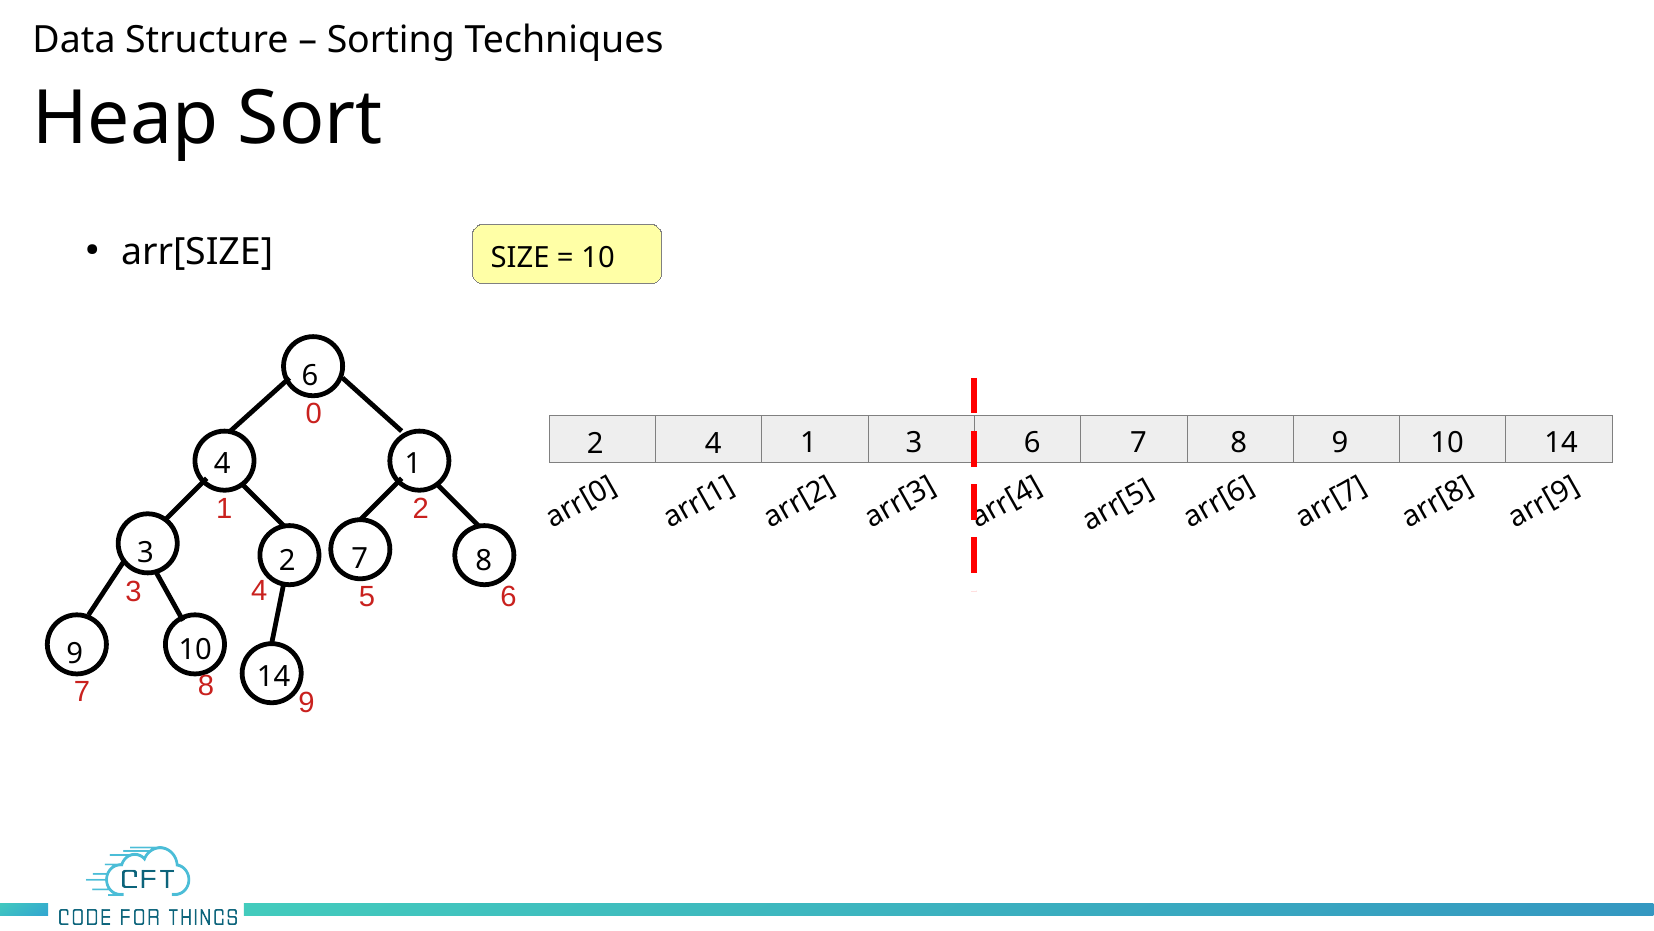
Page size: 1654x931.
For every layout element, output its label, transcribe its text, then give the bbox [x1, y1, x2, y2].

text_box arr[9] [1482, 442, 1625, 554]
text_box [454, 538, 460, 572]
text_box 6 [286, 346, 349, 396]
text_box [194, 445, 199, 476]
text_box [118, 528, 122, 558]
text_box [272, 525, 307, 531]
text_box 14 [242, 647, 309, 697]
text_box arr[0] [520, 459, 661, 554]
text_box 2 [264, 531, 313, 581]
text_box 14 [1529, 413, 1597, 463]
text_box 6 [485, 572, 532, 621]
picture [59, 846, 237, 925]
text_box arr[SIZE] [70, 217, 315, 284]
text_box [472, 224, 662, 284]
text_box [1058, 415, 1115, 463]
text_box [100, 626, 107, 663]
text_box [853, 415, 890, 463]
text_box [254, 697, 283, 703]
text_box 4 [690, 415, 757, 465]
text_box SIZE = 10 [475, 228, 656, 278]
text_box [259, 540, 264, 566]
text_box [757, 415, 785, 463]
text_box [549, 415, 572, 463]
text_box arr[6] [1164, 438, 1300, 554]
text_box 4 [236, 566, 283, 615]
text_box [644, 415, 690, 463]
text_box 10 [163, 620, 231, 670]
text_box [385, 533, 390, 566]
text_box 4 [199, 435, 266, 485]
text_box [313, 537, 320, 574]
text_box 3 [890, 413, 958, 463]
text_box [470, 581, 485, 585]
text_box 1 [201, 484, 248, 532]
text_box 1 [389, 435, 457, 485]
text_box 2 [397, 484, 444, 532]
text_box 3 [110, 567, 116, 576]
text_box [47, 630, 51, 659]
text_box [338, 519, 382, 529]
text_box 8 [460, 531, 509, 581]
text_box [1384, 415, 1415, 463]
text_box 7 [59, 667, 105, 716]
text_box [171, 525, 178, 562]
text_box [126, 513, 170, 523]
text_box arr[1] [637, 451, 774, 554]
text_box 6 [1009, 413, 1058, 463]
text_box 8 [183, 661, 229, 710]
text_box 10 [1415, 413, 1483, 463]
text_box arr[4] [949, 439, 1087, 553]
text_box [209, 431, 240, 435]
text_box 7 [1115, 413, 1164, 463]
text_box 2 [572, 415, 644, 465]
text_box [958, 415, 1009, 463]
text_box arr[2] [738, 443, 875, 554]
text_box [467, 525, 502, 531]
text_box 5 [343, 572, 390, 621]
text_box [1597, 415, 1613, 463]
text_box [258, 643, 286, 647]
text_box [291, 336, 335, 346]
title Data Structure – Sorting Techniques Heap Sort [32, 12, 1184, 166]
text_box 8 [1215, 413, 1264, 463]
text_box [55, 614, 99, 624]
text_box arr[5] [1058, 442, 1199, 558]
text_box [404, 431, 435, 435]
text_box 3 [122, 523, 171, 573]
text_box arr[8] [1380, 438, 1515, 554]
text_box 3 [110, 567, 157, 616]
text_box arr[3] [839, 450, 981, 554]
text_box 9 [1316, 413, 1384, 463]
text_box [509, 538, 514, 572]
text_box arr[7] [1272, 441, 1412, 554]
text_box 1 [785, 413, 853, 463]
text_box [184, 614, 212, 620]
text_box [1483, 415, 1529, 463]
text_box 9 [51, 624, 100, 674]
text_box 9 [283, 679, 330, 727]
text_box [330, 532, 336, 566]
text_box 0 [290, 389, 337, 437]
text_box [1164, 415, 1215, 463]
text_box [1264, 415, 1316, 463]
text_box 7 [336, 529, 385, 579]
text_box [283, 581, 304, 585]
